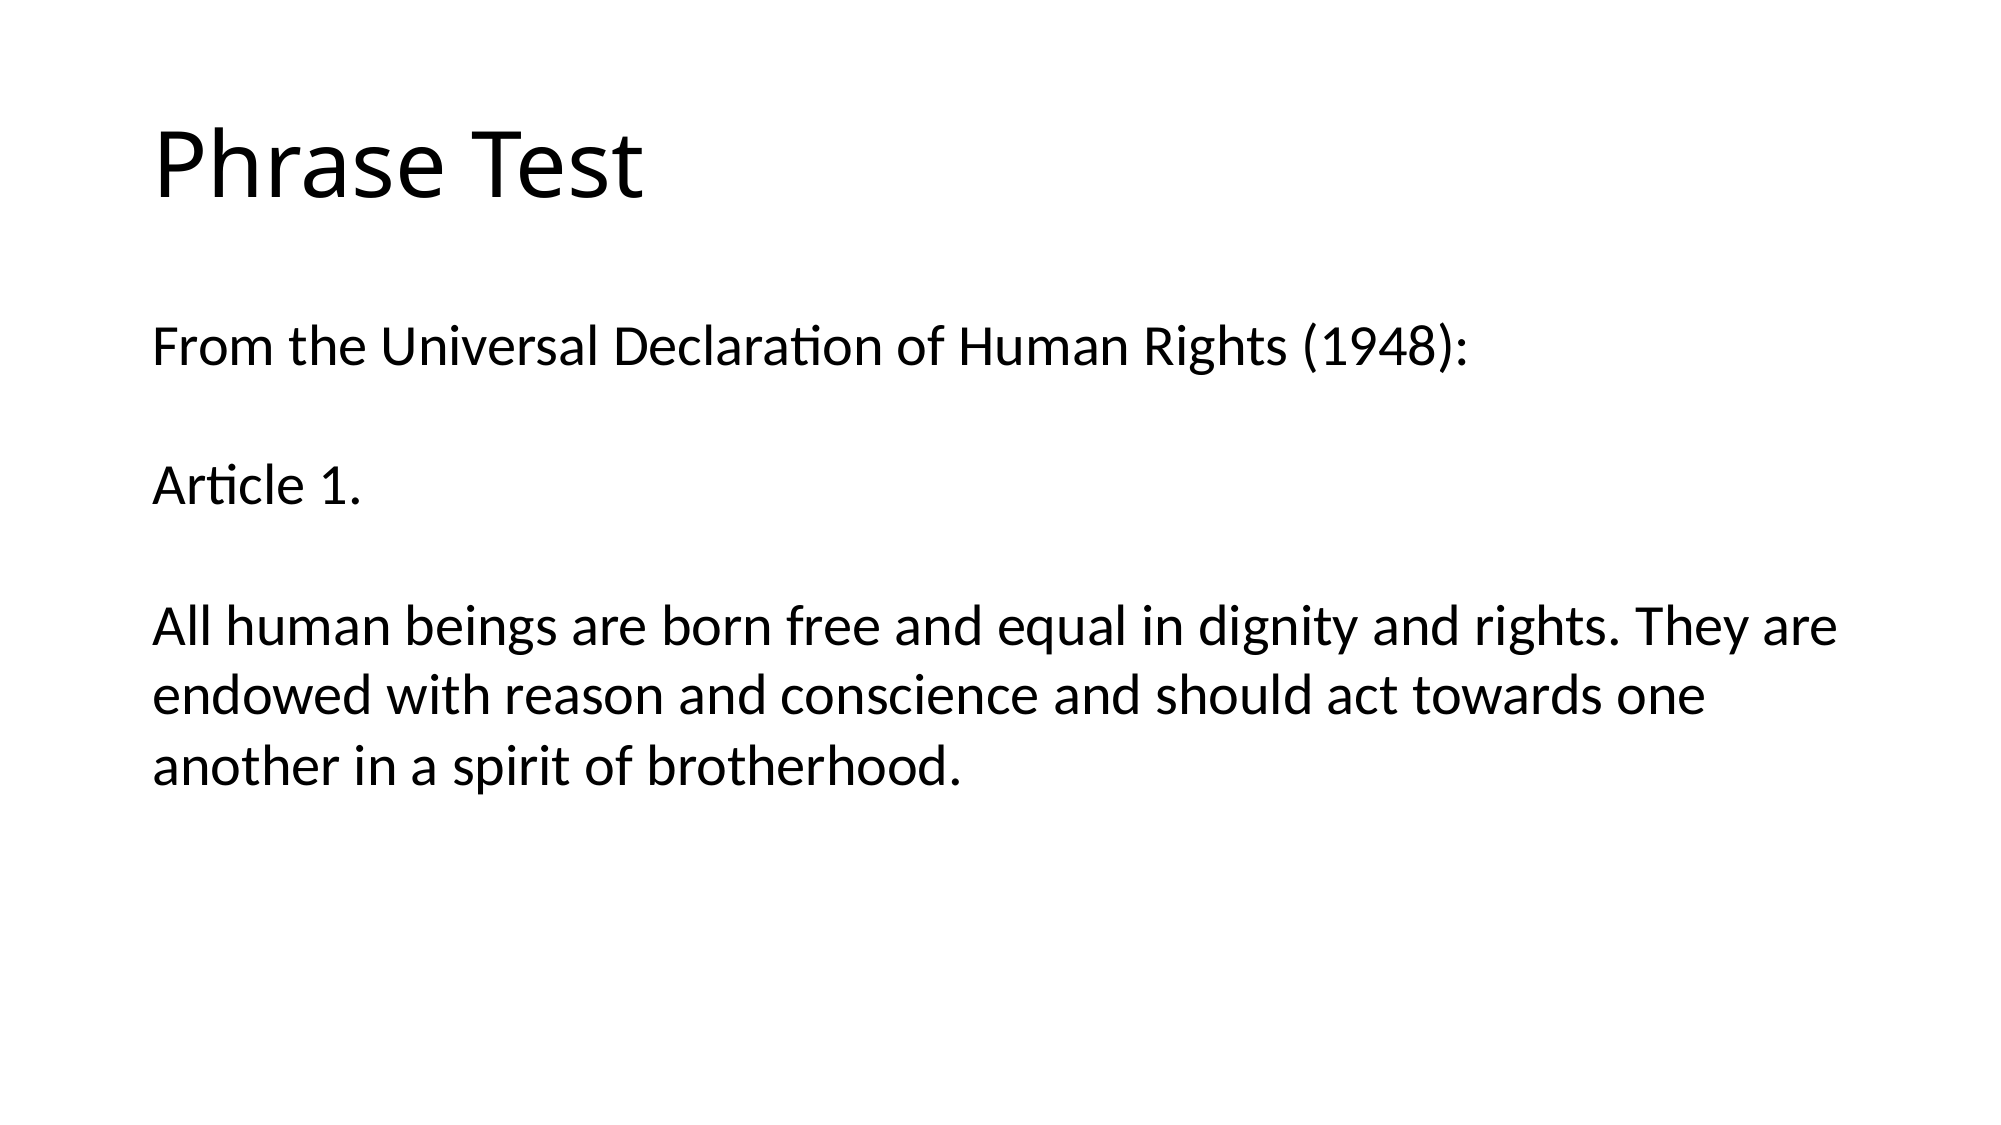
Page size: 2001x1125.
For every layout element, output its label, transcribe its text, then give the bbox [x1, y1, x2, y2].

text_box From the Universal Declaration of Human Rights (1948): Article 1. All human beings are born free and equal in dignity and rights. They are endowed with reason and conscience and should act towards one another in a spirit of brotherhood. [137, 299, 1862, 1013]
text_box Phrase Test [137, 59, 1862, 277]
